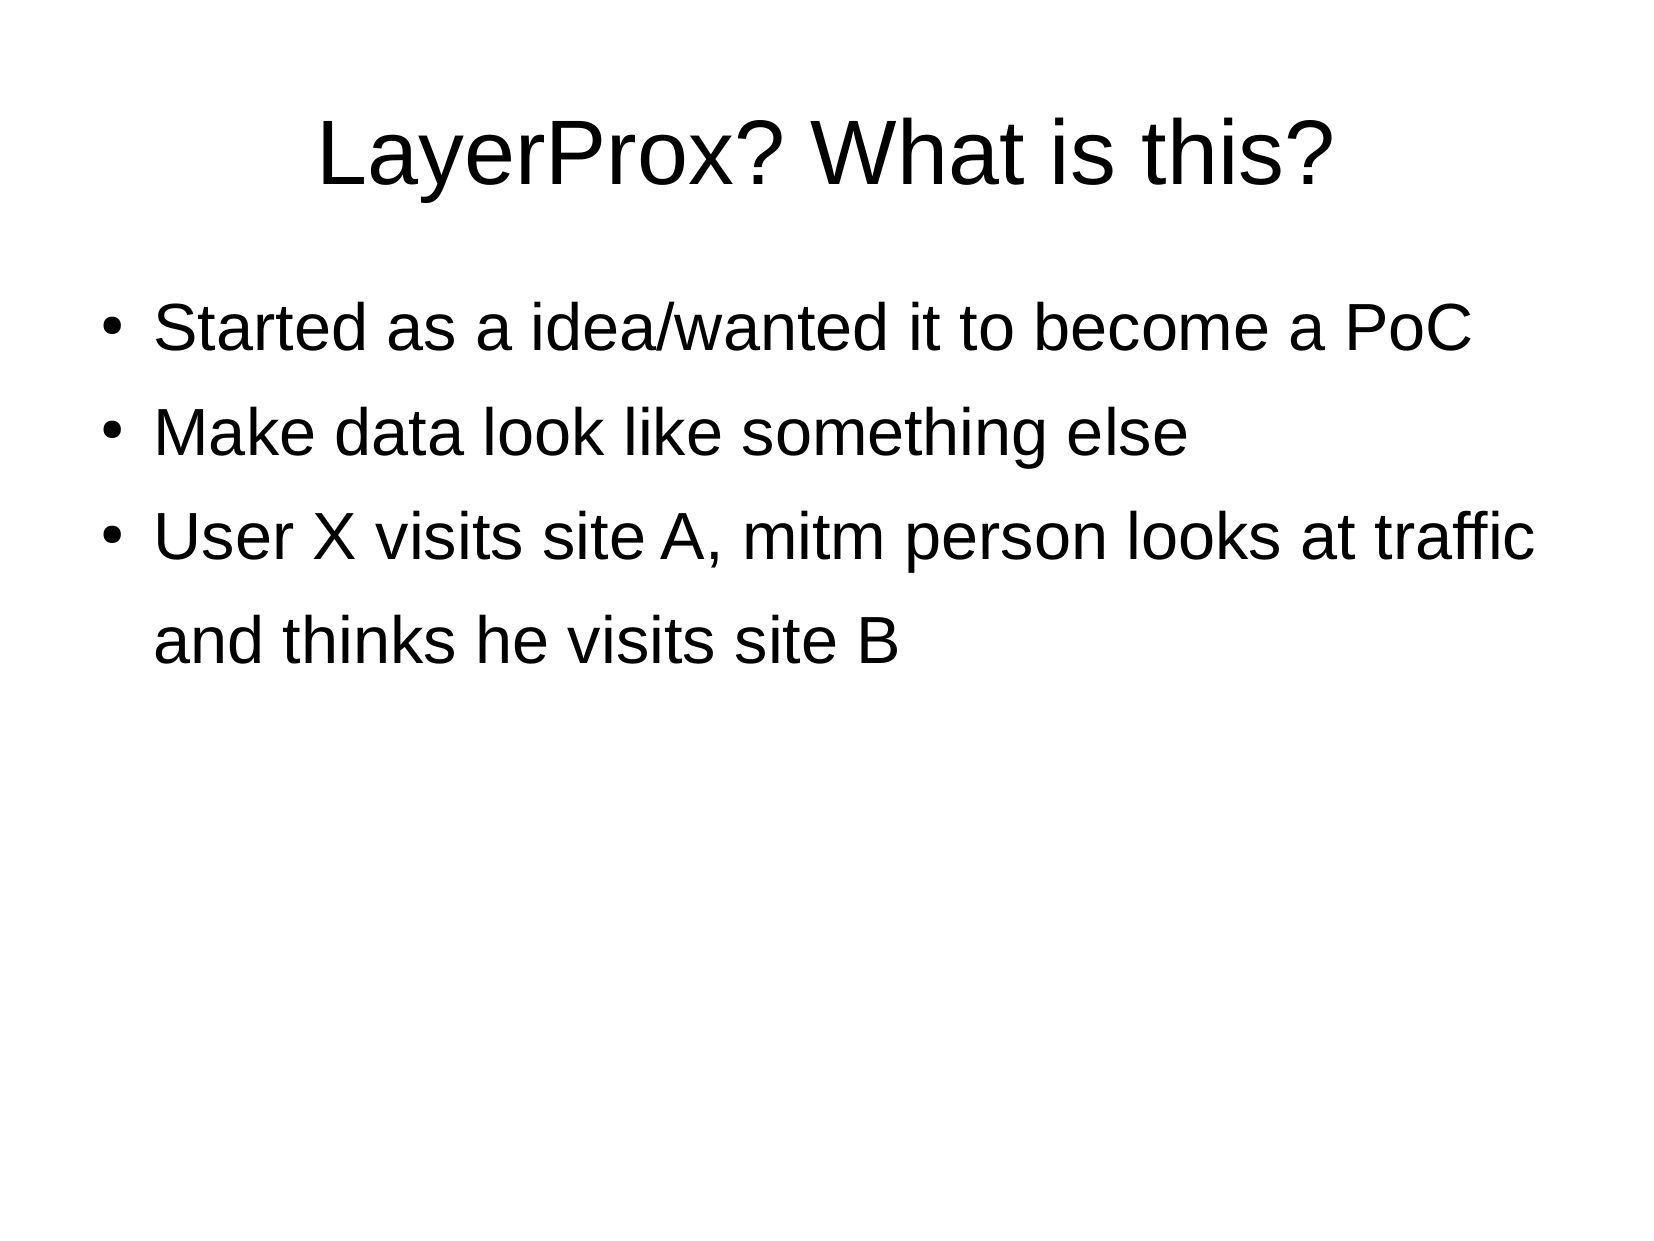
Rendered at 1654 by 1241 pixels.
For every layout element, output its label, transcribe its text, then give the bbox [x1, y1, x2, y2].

title LayerProx? What is this? [82, 49, 1571, 257]
list Started as a idea/wanted it to become a PoC Make data look like something else User X visits site A, mitm person looks at traffic and thinks he visits site B [82, 290, 1571, 1010]
